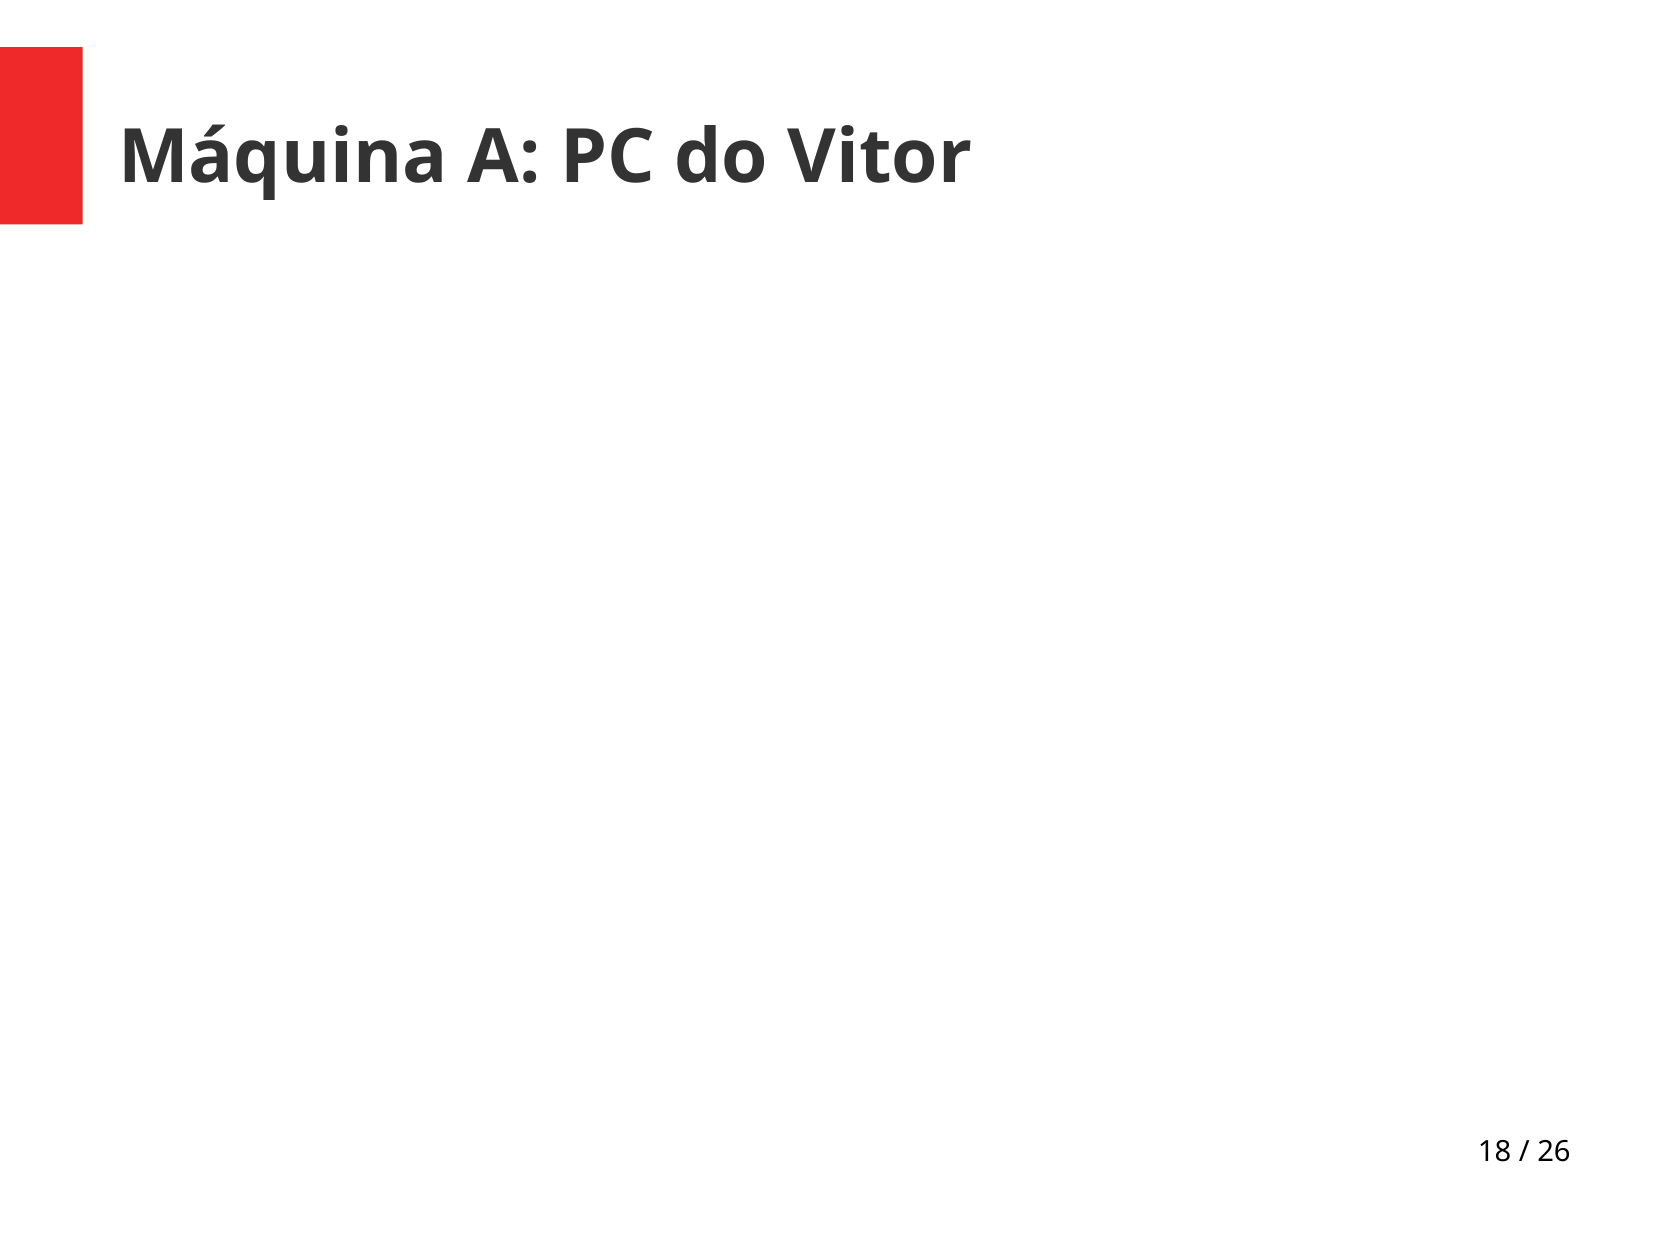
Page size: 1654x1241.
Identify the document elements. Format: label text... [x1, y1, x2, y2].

title Máquina A: PC do Vitor [118, 49, 1571, 257]
